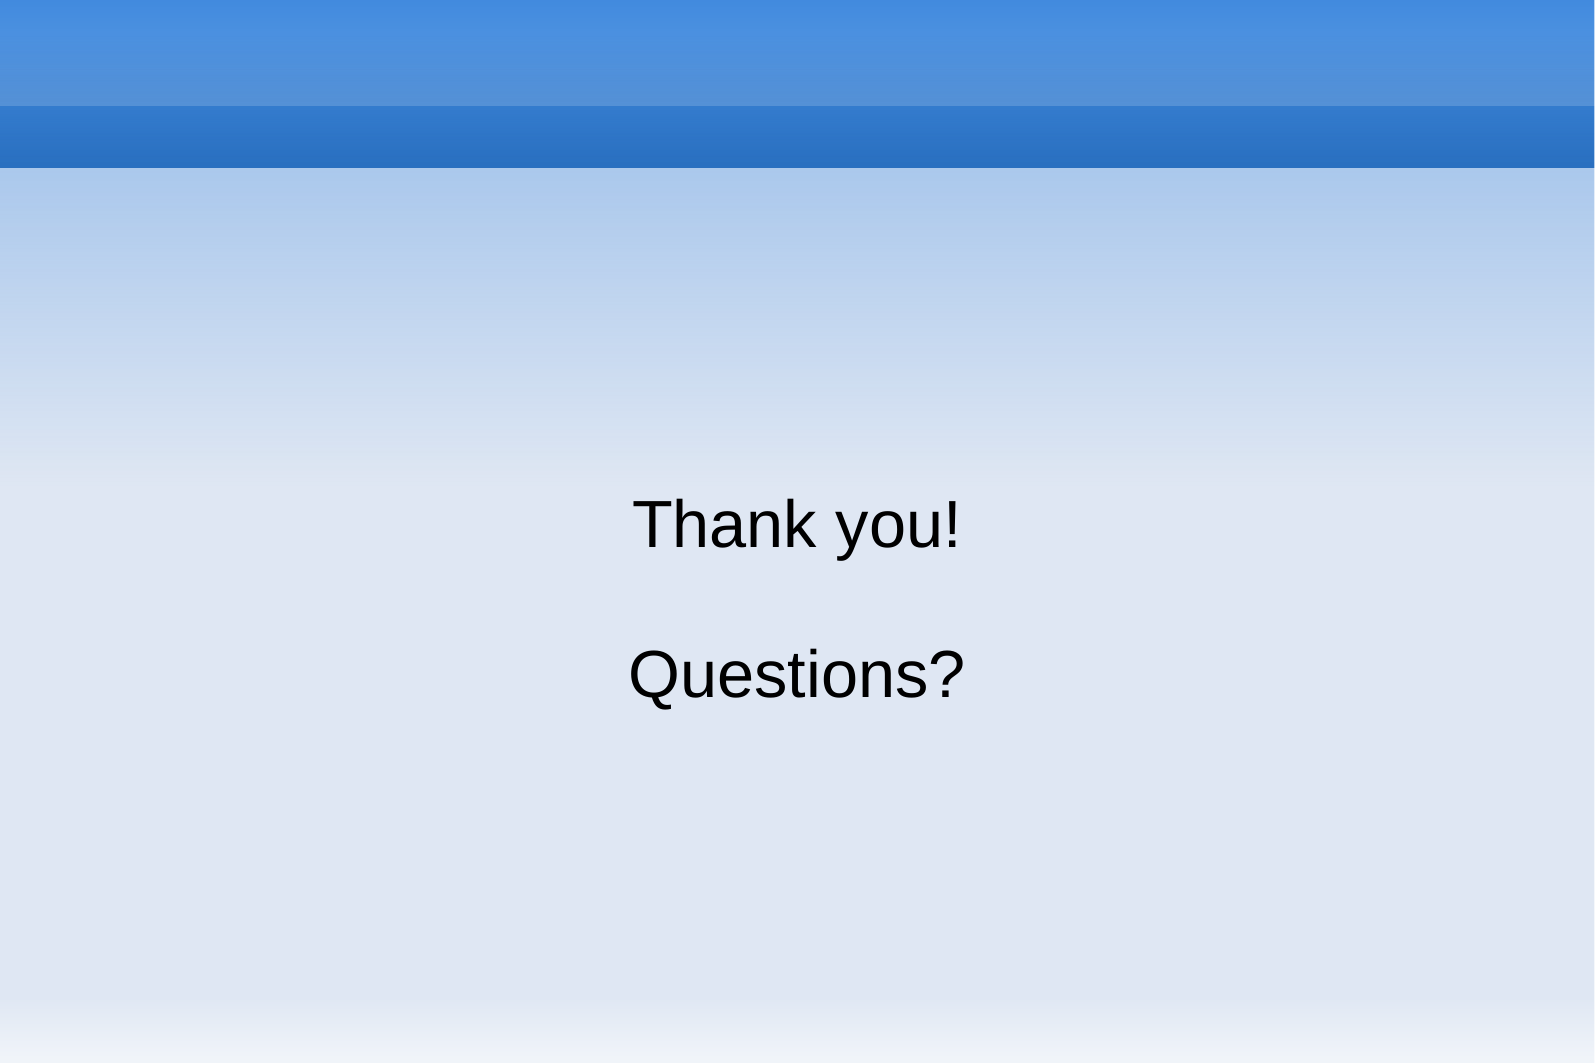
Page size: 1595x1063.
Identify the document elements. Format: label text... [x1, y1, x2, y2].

subtitle Thank you! Questions? [79, 248, 1515, 951]
picture [0, 0, 1595, 1063]
